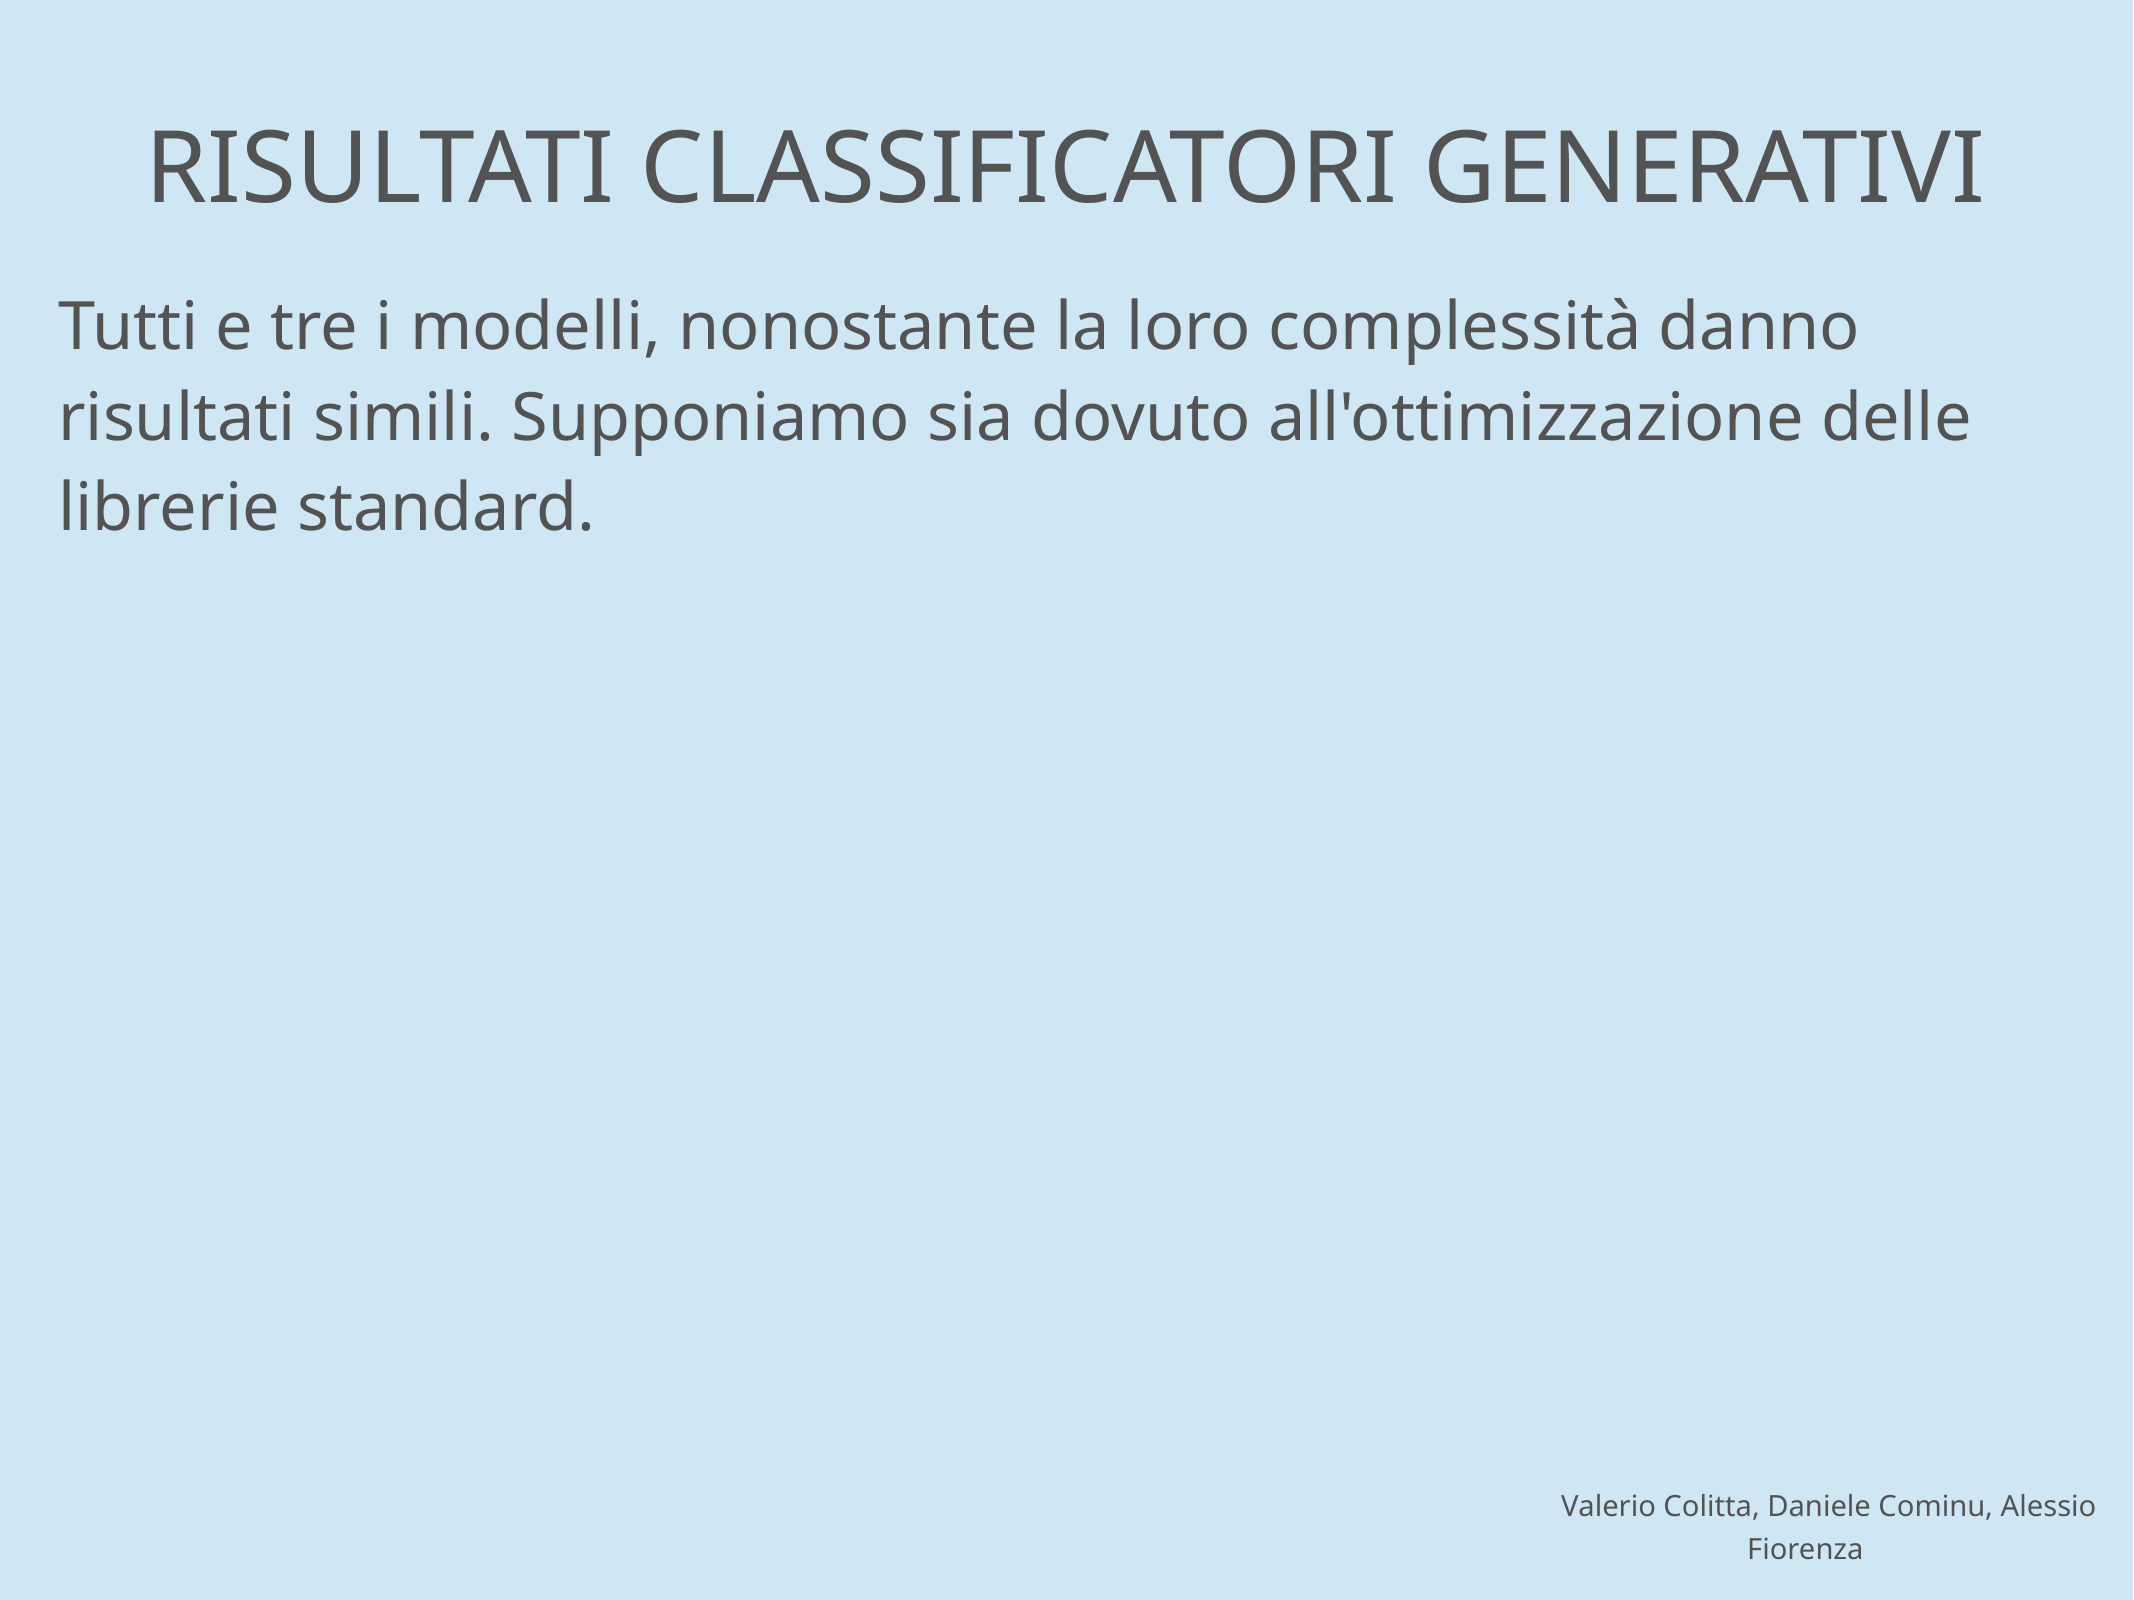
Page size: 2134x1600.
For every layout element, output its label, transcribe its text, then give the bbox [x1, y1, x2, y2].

title RISULTATI CLASSIFICATORI GENERATIVI [58, 94, 2075, 307]
text_box Valerio Colitta, Daniele Cominu, Alessio Fiorenza [1467, 1496, 2134, 1558]
title RISULTATI CLASSIFICATORI GENERATIVI [58, 521, 2075, 626]
subtitle Tutti e tre i modelli, nonostante la loro complessità danno risultati simili. Supponiamo sia dovuto all'ottimizzazione delle librerie standard. [58, 307, 2075, 521]
